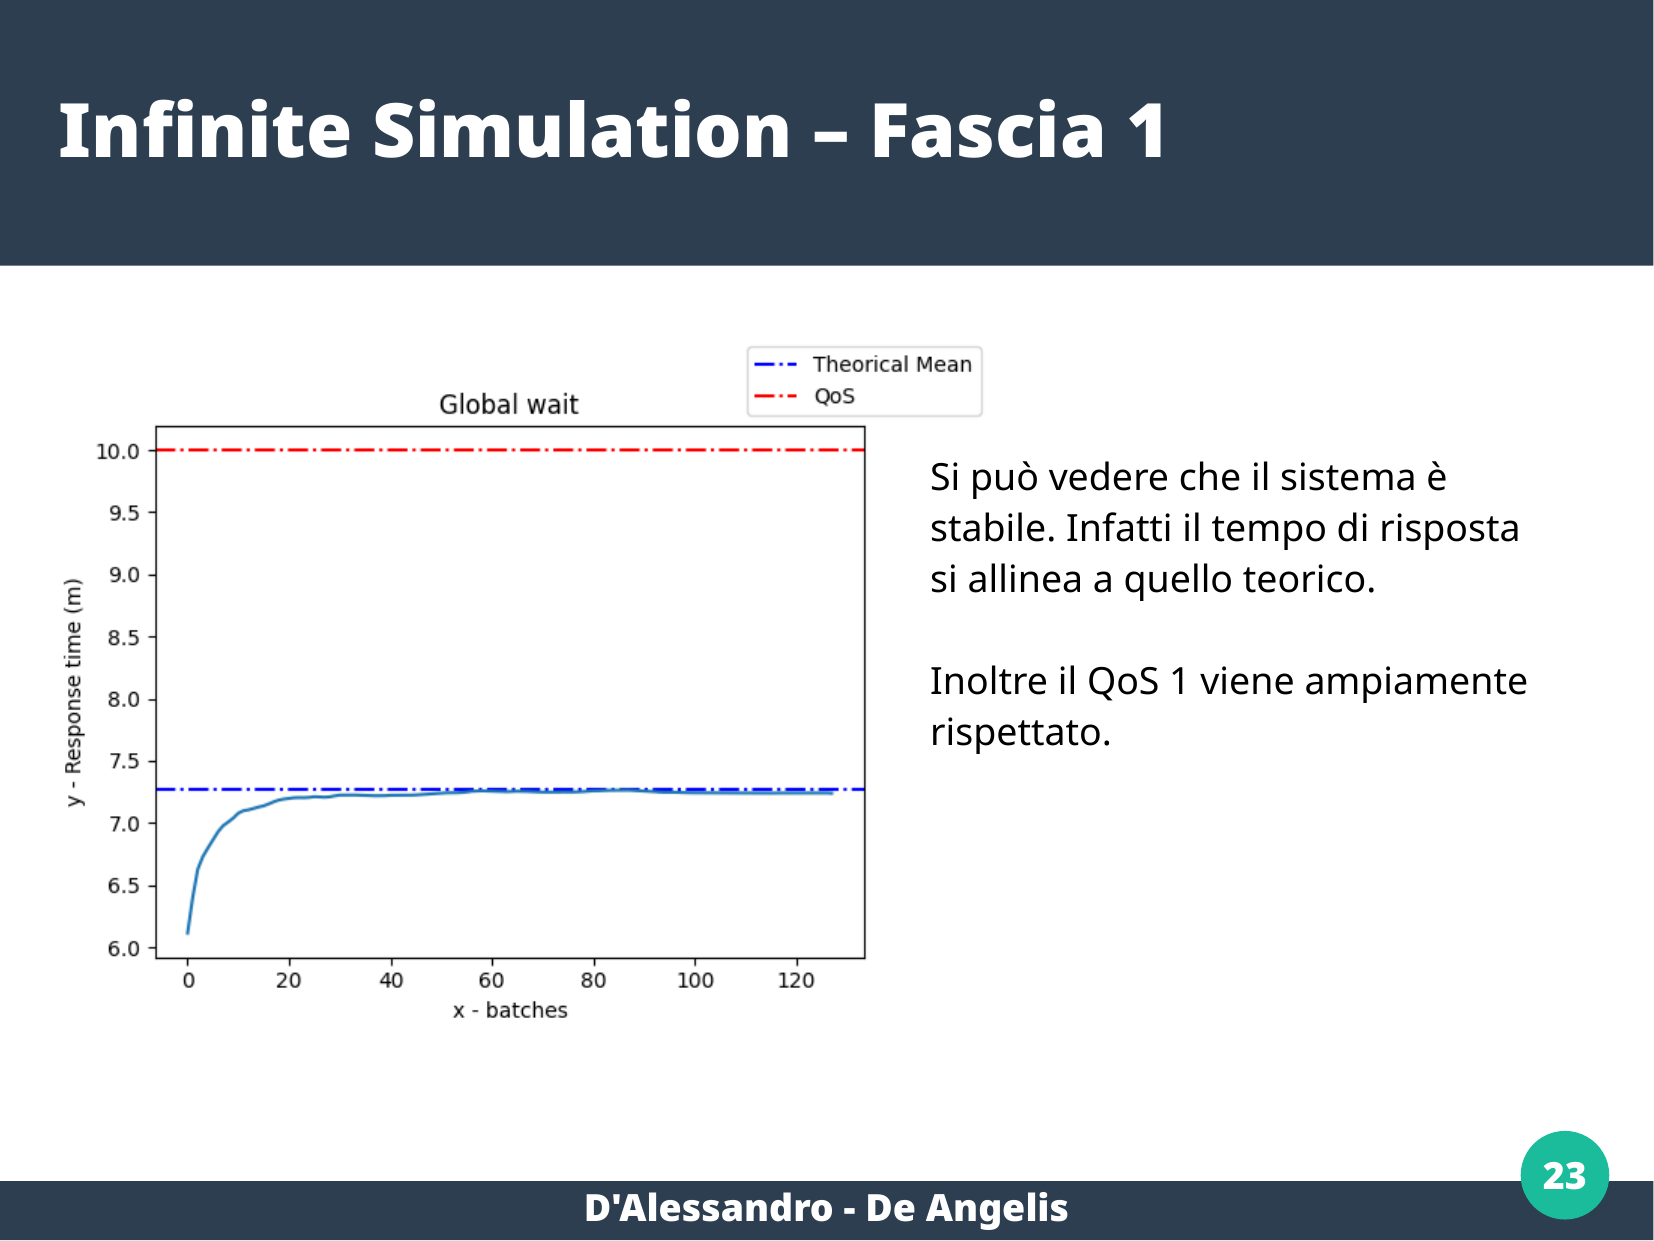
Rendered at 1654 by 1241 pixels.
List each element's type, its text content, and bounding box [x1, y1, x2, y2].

title Infinite Simulation – Fascia 1 [59, 49, 1595, 207]
picture [43, 324, 1004, 1045]
text_box Si può vedere che il sistema è stabile. Infatti il tempo di risposta si allinea a quello teorico. Inoltre il QoS 1 viene ampiamente rispettato. [915, 442, 1565, 764]
